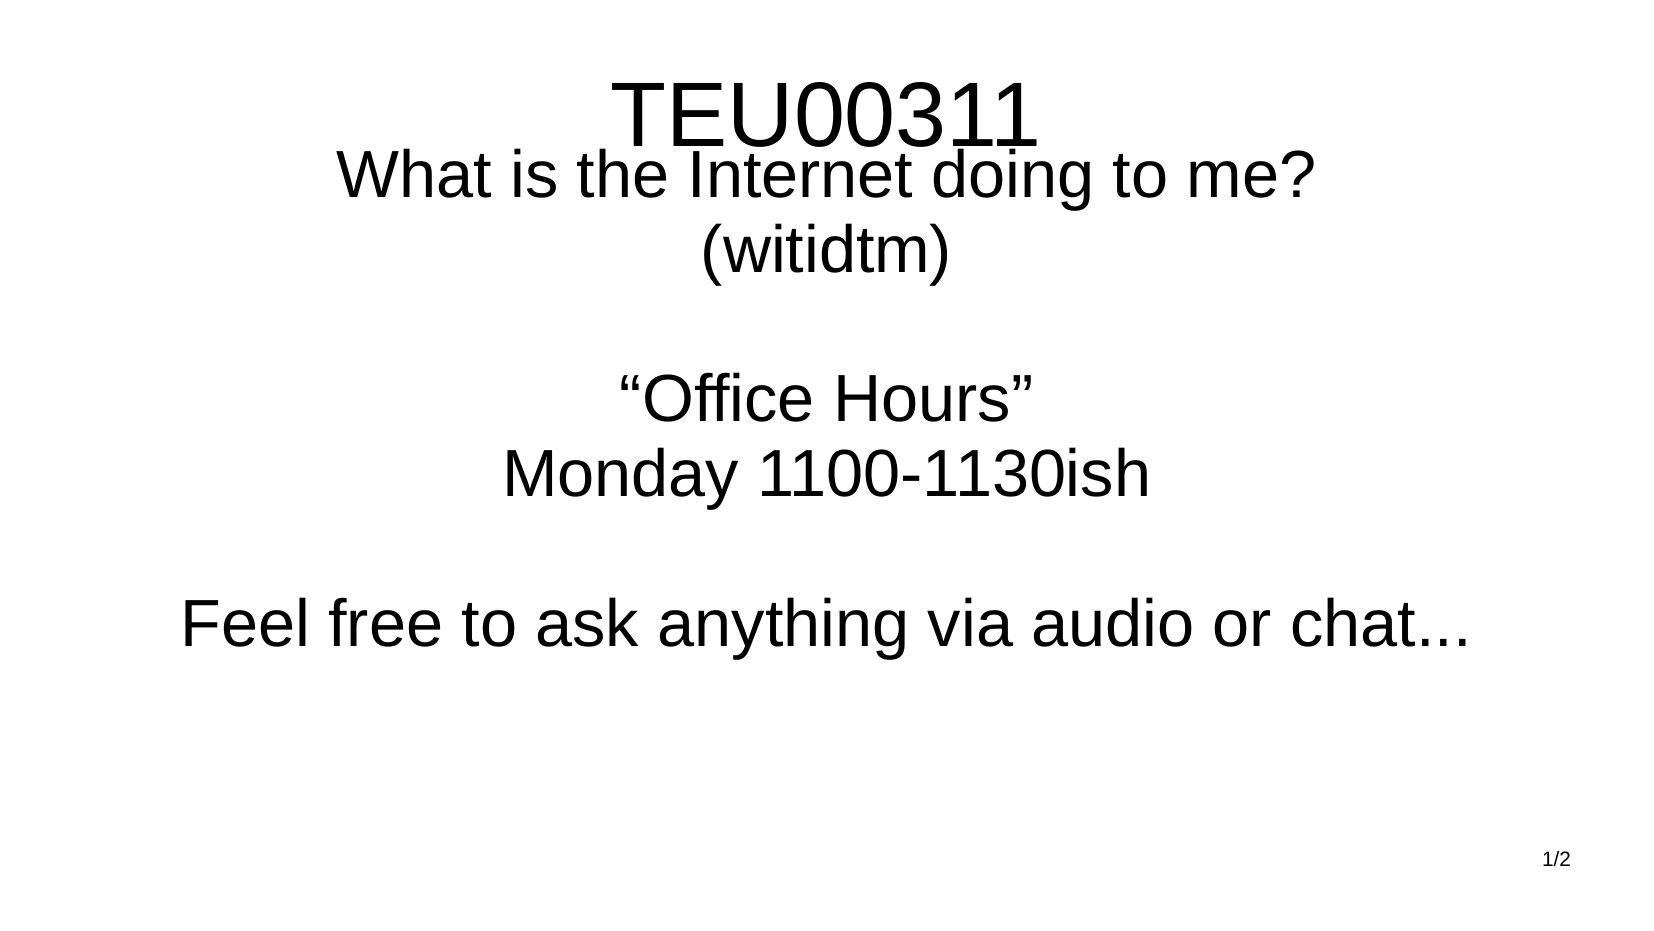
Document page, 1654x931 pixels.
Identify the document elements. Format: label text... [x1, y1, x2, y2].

subtitle What is the Internet doing to me? (witidtm) “Office Hours” Monday 1100-1130ish Feel free to ask anything via audio or chat... [82, 136, 1571, 838]
title TEU00311 [82, 37, 1571, 136]
